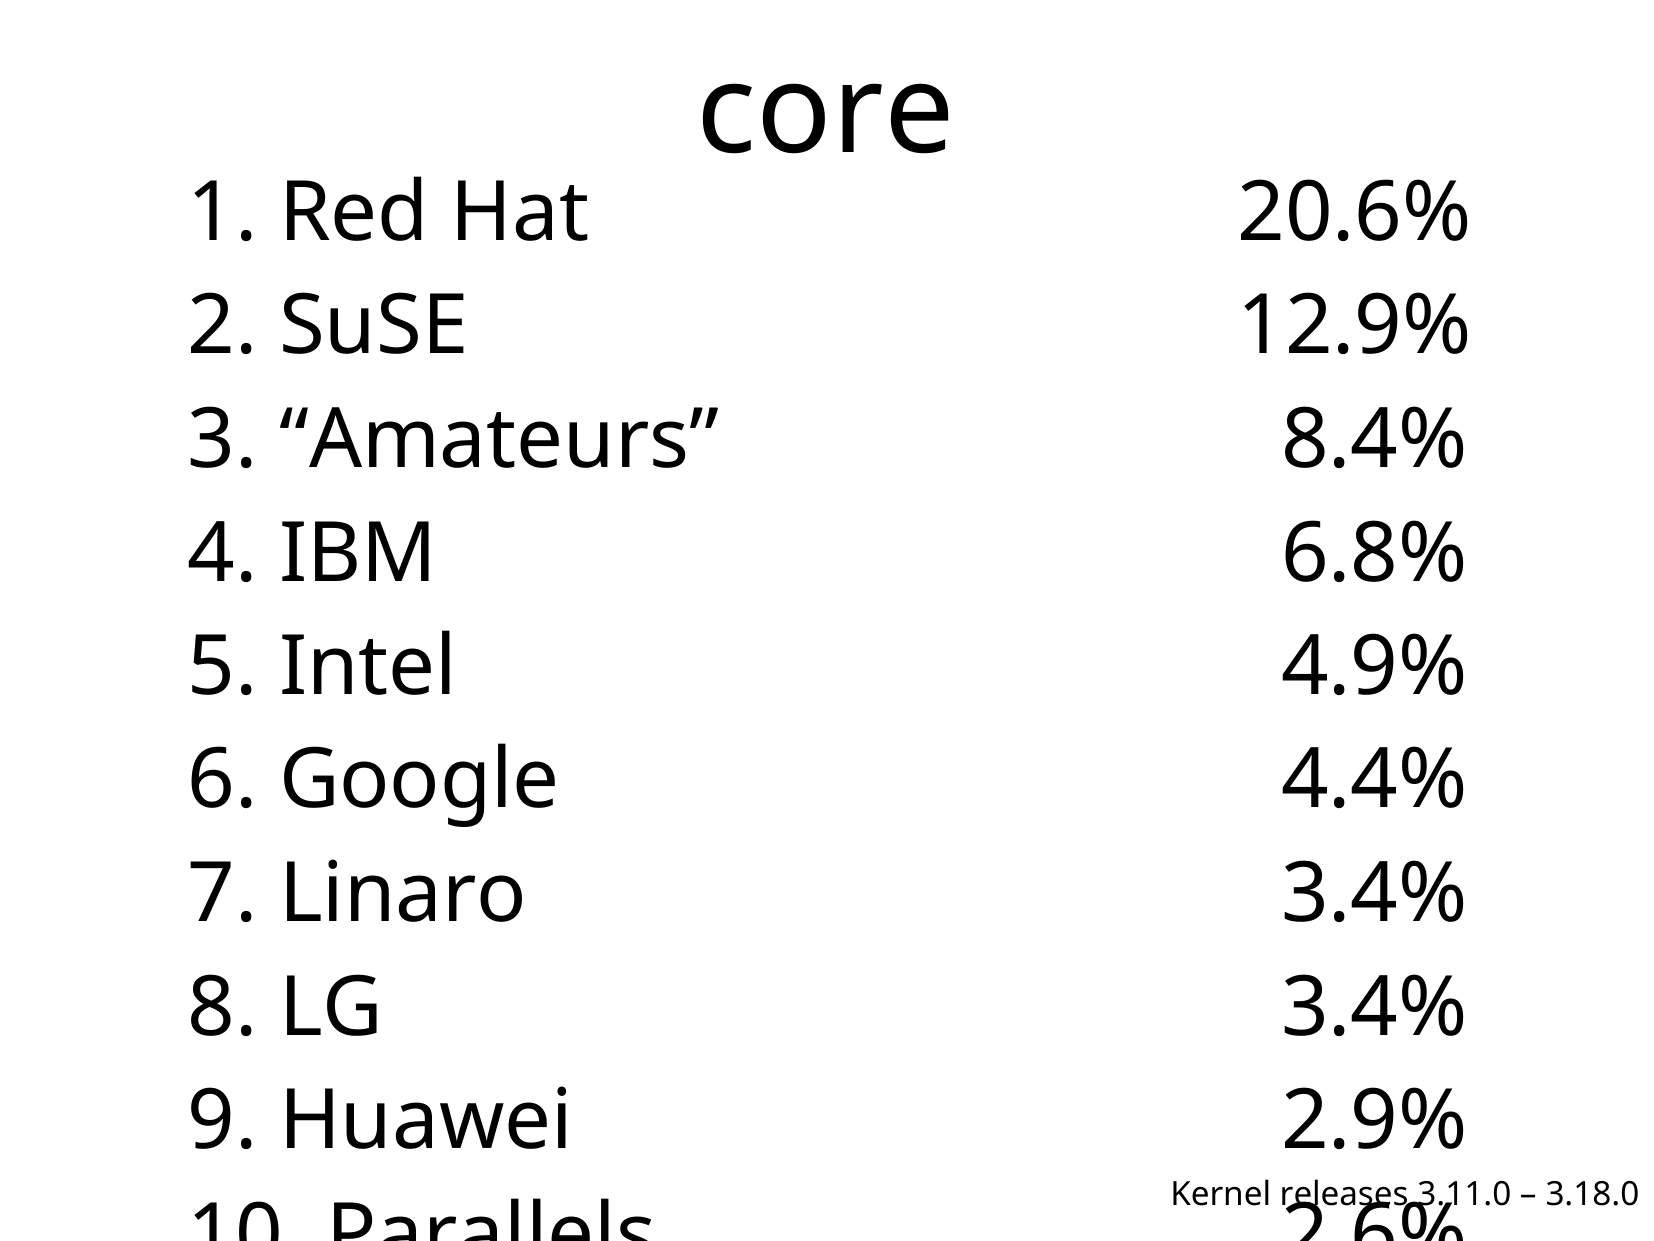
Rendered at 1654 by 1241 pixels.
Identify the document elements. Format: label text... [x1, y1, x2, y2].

text_box 1. Red Hat 20.6% 2. SuSE 12.9% 3. “Amateurs” 8.4% 4. IBM 6.8% 5. Intel 4.9% 6. Google 4.4% 7. Linaro 3.4% 8. LG 3.4% 9. Huawei 2.9% 10. Parallels 2.6% [172, 144, 1494, 1157]
text_box Kernel releases 3.11.0 – 3.18.0 [1155, 1162, 1654, 1218]
text_box core [682, 11, 972, 144]
